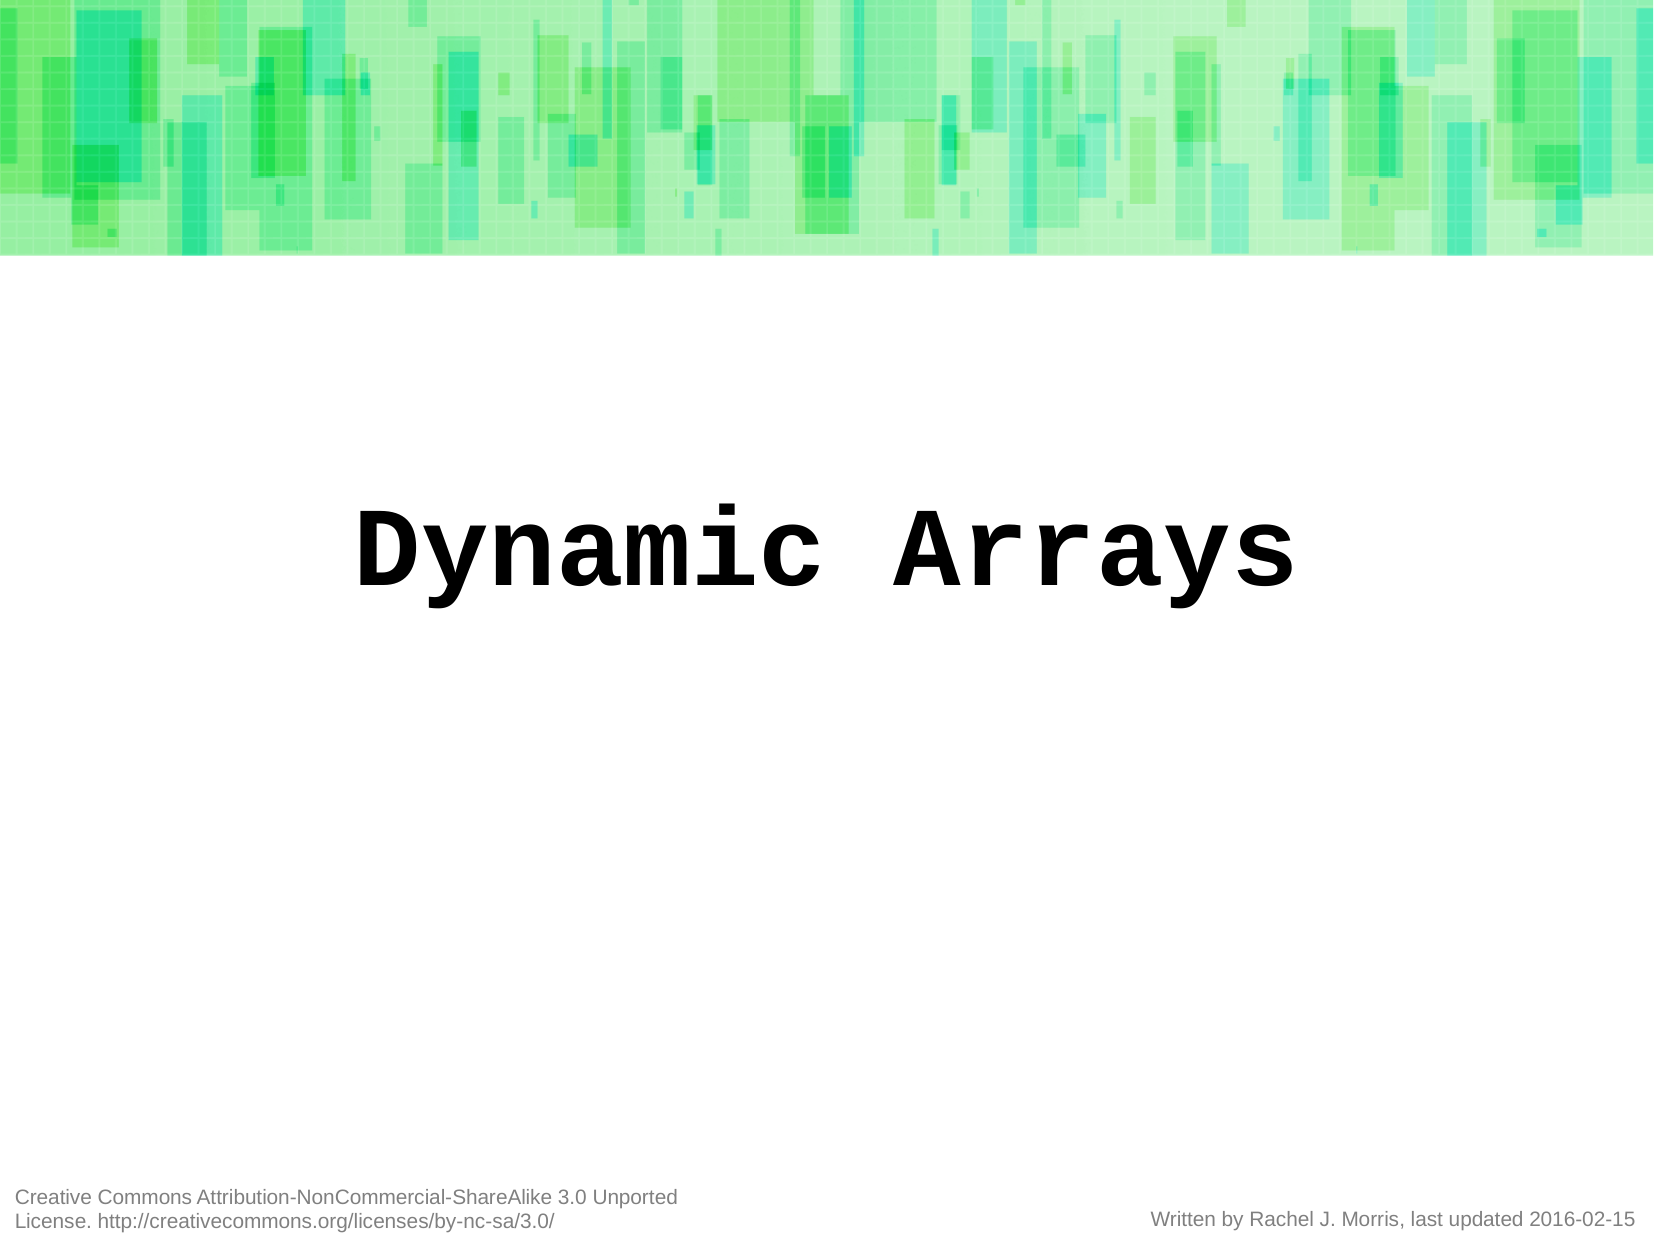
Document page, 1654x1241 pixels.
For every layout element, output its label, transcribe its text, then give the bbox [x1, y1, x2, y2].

text_box Creative Commons Attribution-NonCommercial-ShareAlike 3.0 Unported License. http://creativecommons.org/licenses/by-nc-sa/3.0/ [0, 1178, 751, 1241]
text_box Written by Rachel J. Morris, last updated 2016-02-15 [840, 1200, 1651, 1239]
picture [0, 0, 1654, 1241]
subtitle Dynamic Arrays [82, 285, 1571, 826]
